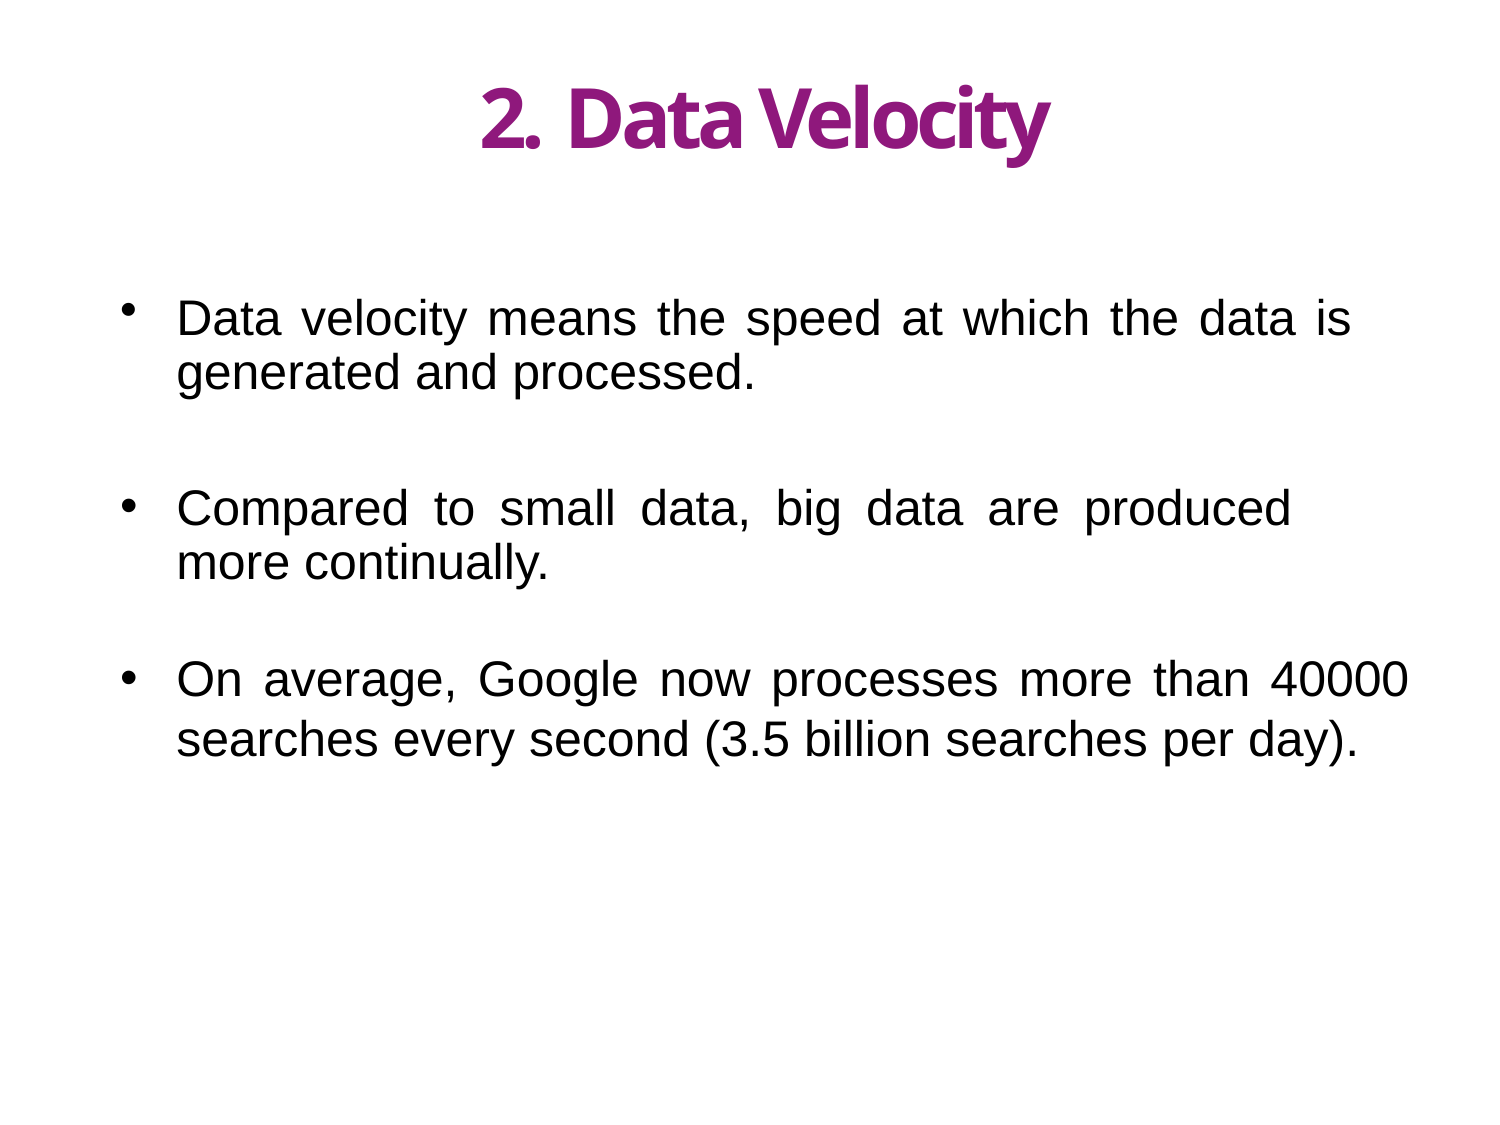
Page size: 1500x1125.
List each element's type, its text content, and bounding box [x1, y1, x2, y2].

title 2. Data Velocity [300, 60, 1231, 255]
text_box Data velocity means the speed at which the data is generated and processed. Compared to small data, big data are produced more continually. On average, Google now processes more than 40000 searches every second (3.5 billion searches per day). [117, 282, 1411, 960]
